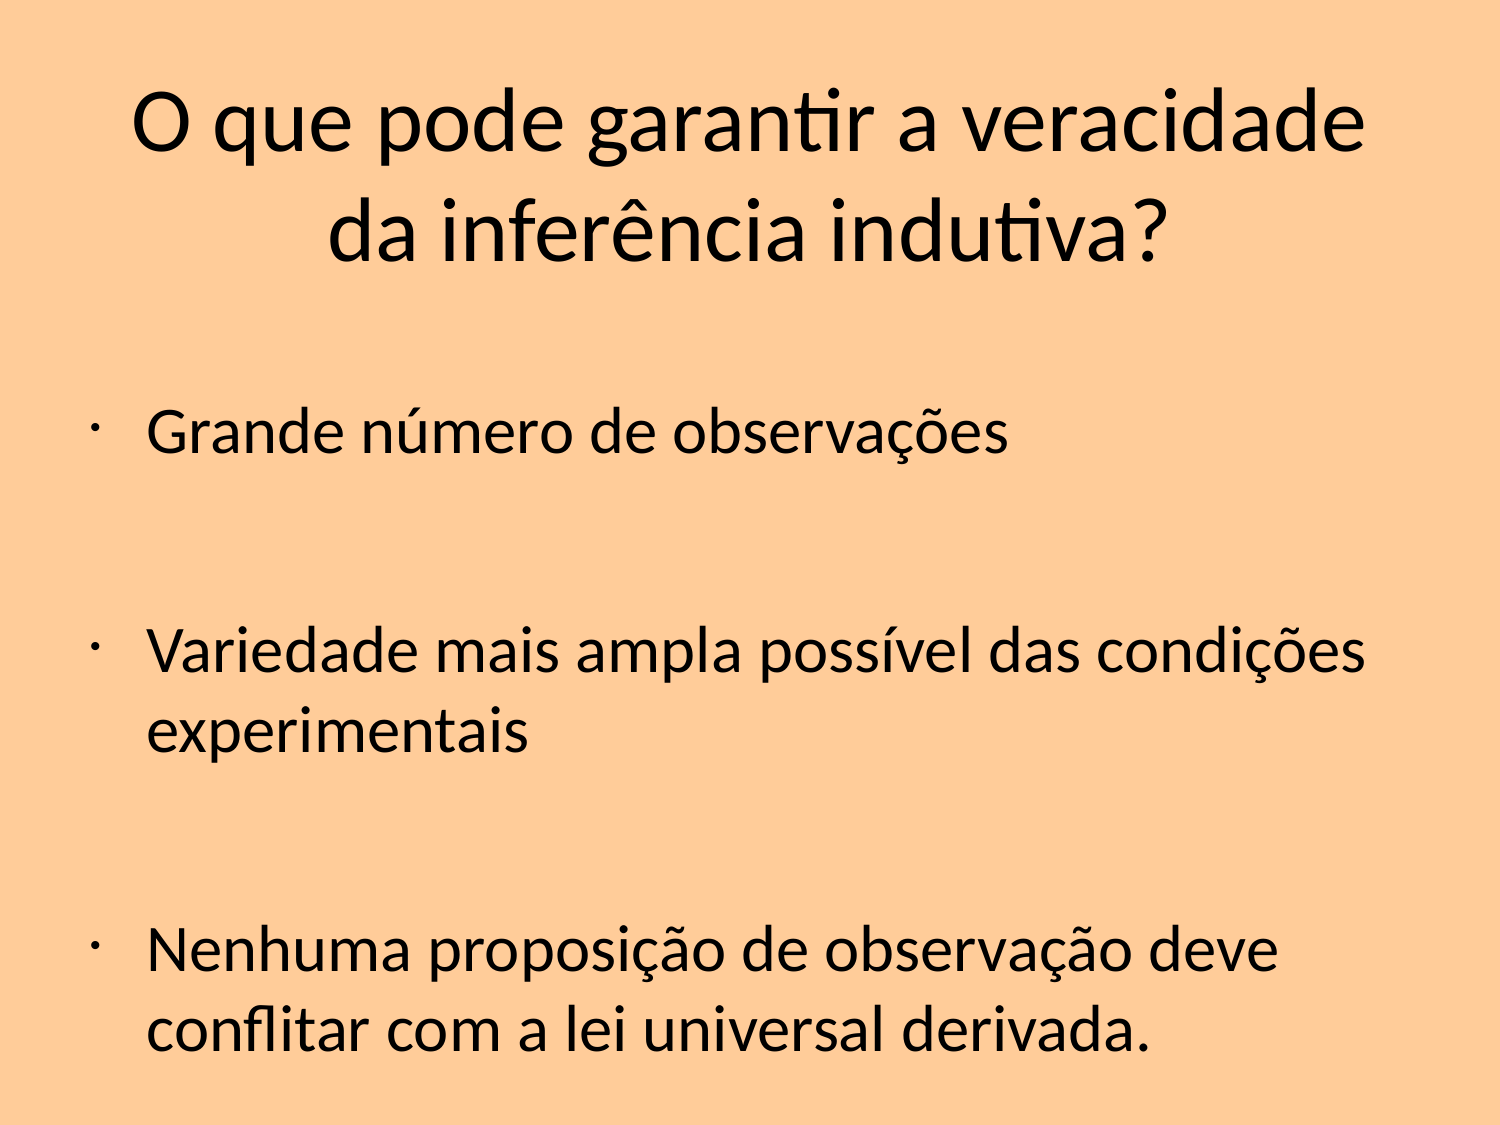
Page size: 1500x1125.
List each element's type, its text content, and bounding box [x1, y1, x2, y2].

title O que pode garantir a veracidade da inferência indutiva? [75, 45, 1425, 262]
list Grande número de observações Variedade mais ampla possível das condições experimentais Nenhuma proposição de observação deve conflitar com a lei universal derivada. [75, 262, 1425, 1005]
